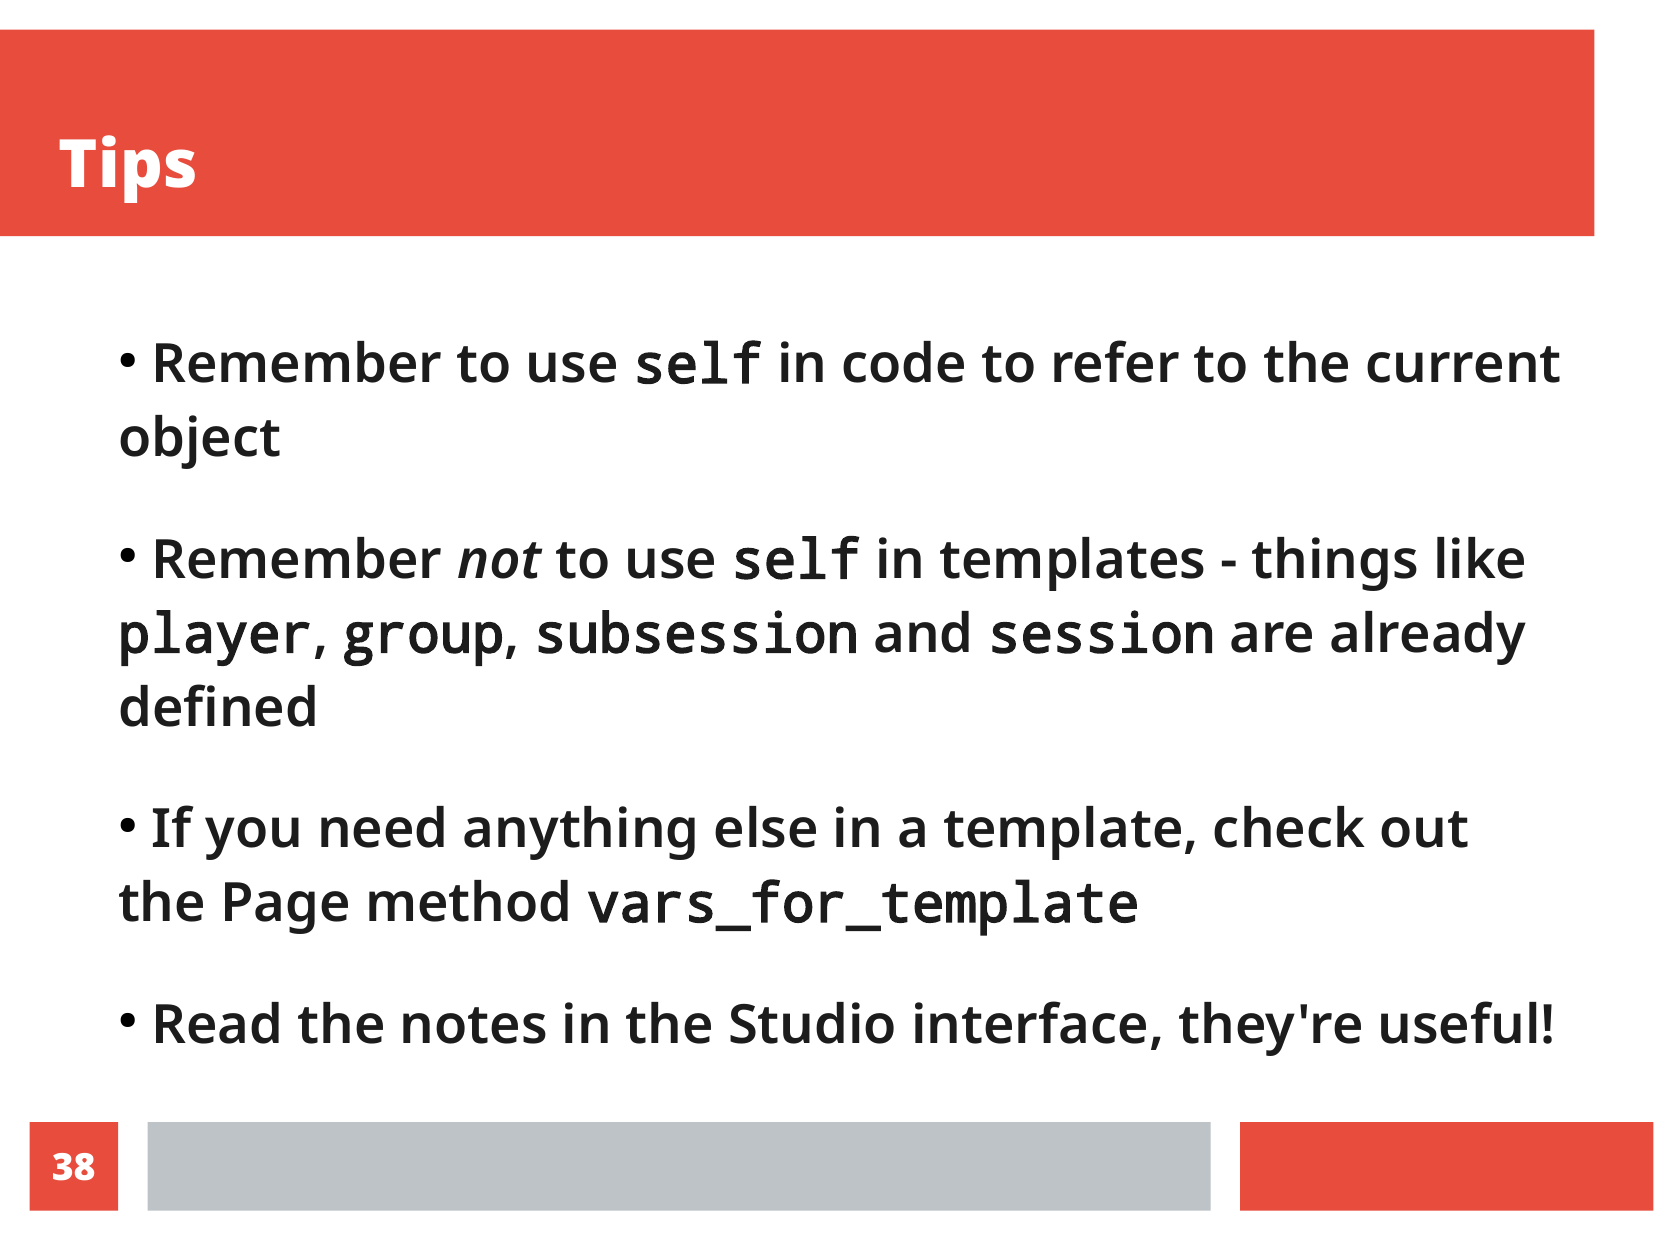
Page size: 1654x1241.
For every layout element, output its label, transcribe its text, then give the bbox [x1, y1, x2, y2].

title Tips [59, 59, 1595, 207]
list Remember to use self in code to refer to the current object Remember not to use self in templates - things like player, group, subsession and session are already defined If you need anything else in a template, check out the Page method vars_for_template Read the notes in the Studio interface, they're useful! [59, 324, 1565, 1093]
